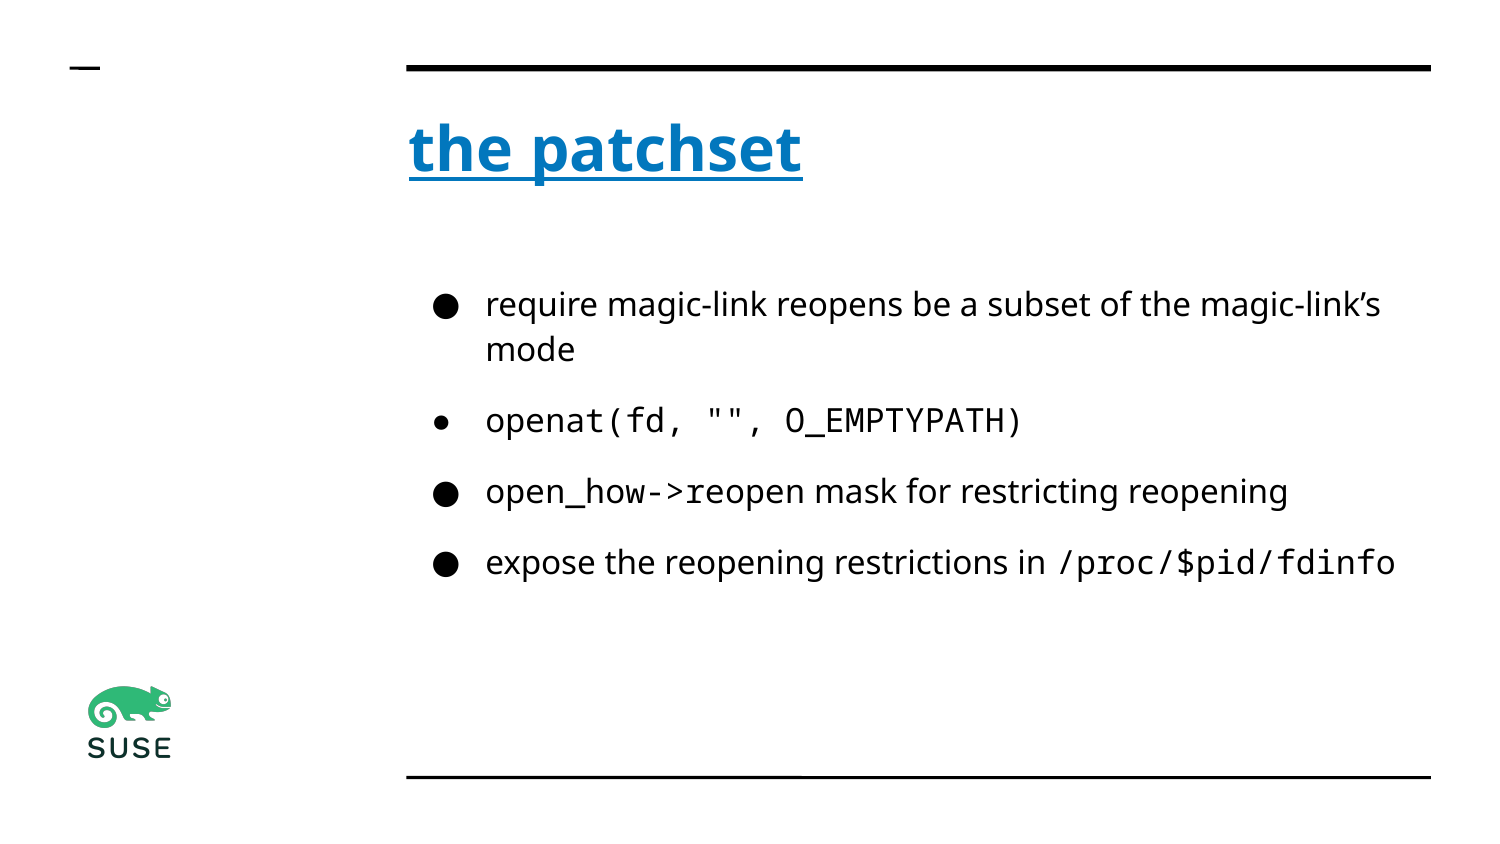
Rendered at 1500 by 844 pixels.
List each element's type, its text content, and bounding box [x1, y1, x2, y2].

list require magic-link reopens be a subset of the magic-link’s mode openat(fd, "", O_EMPTYPATH) open_how->reopen mask for restricting reopening expose the reopening restrictions in /proc/$pid/fdinfo [395, 261, 1433, 755]
title the patchset [393, 94, 1431, 199]
picture [69, 667, 190, 778]
